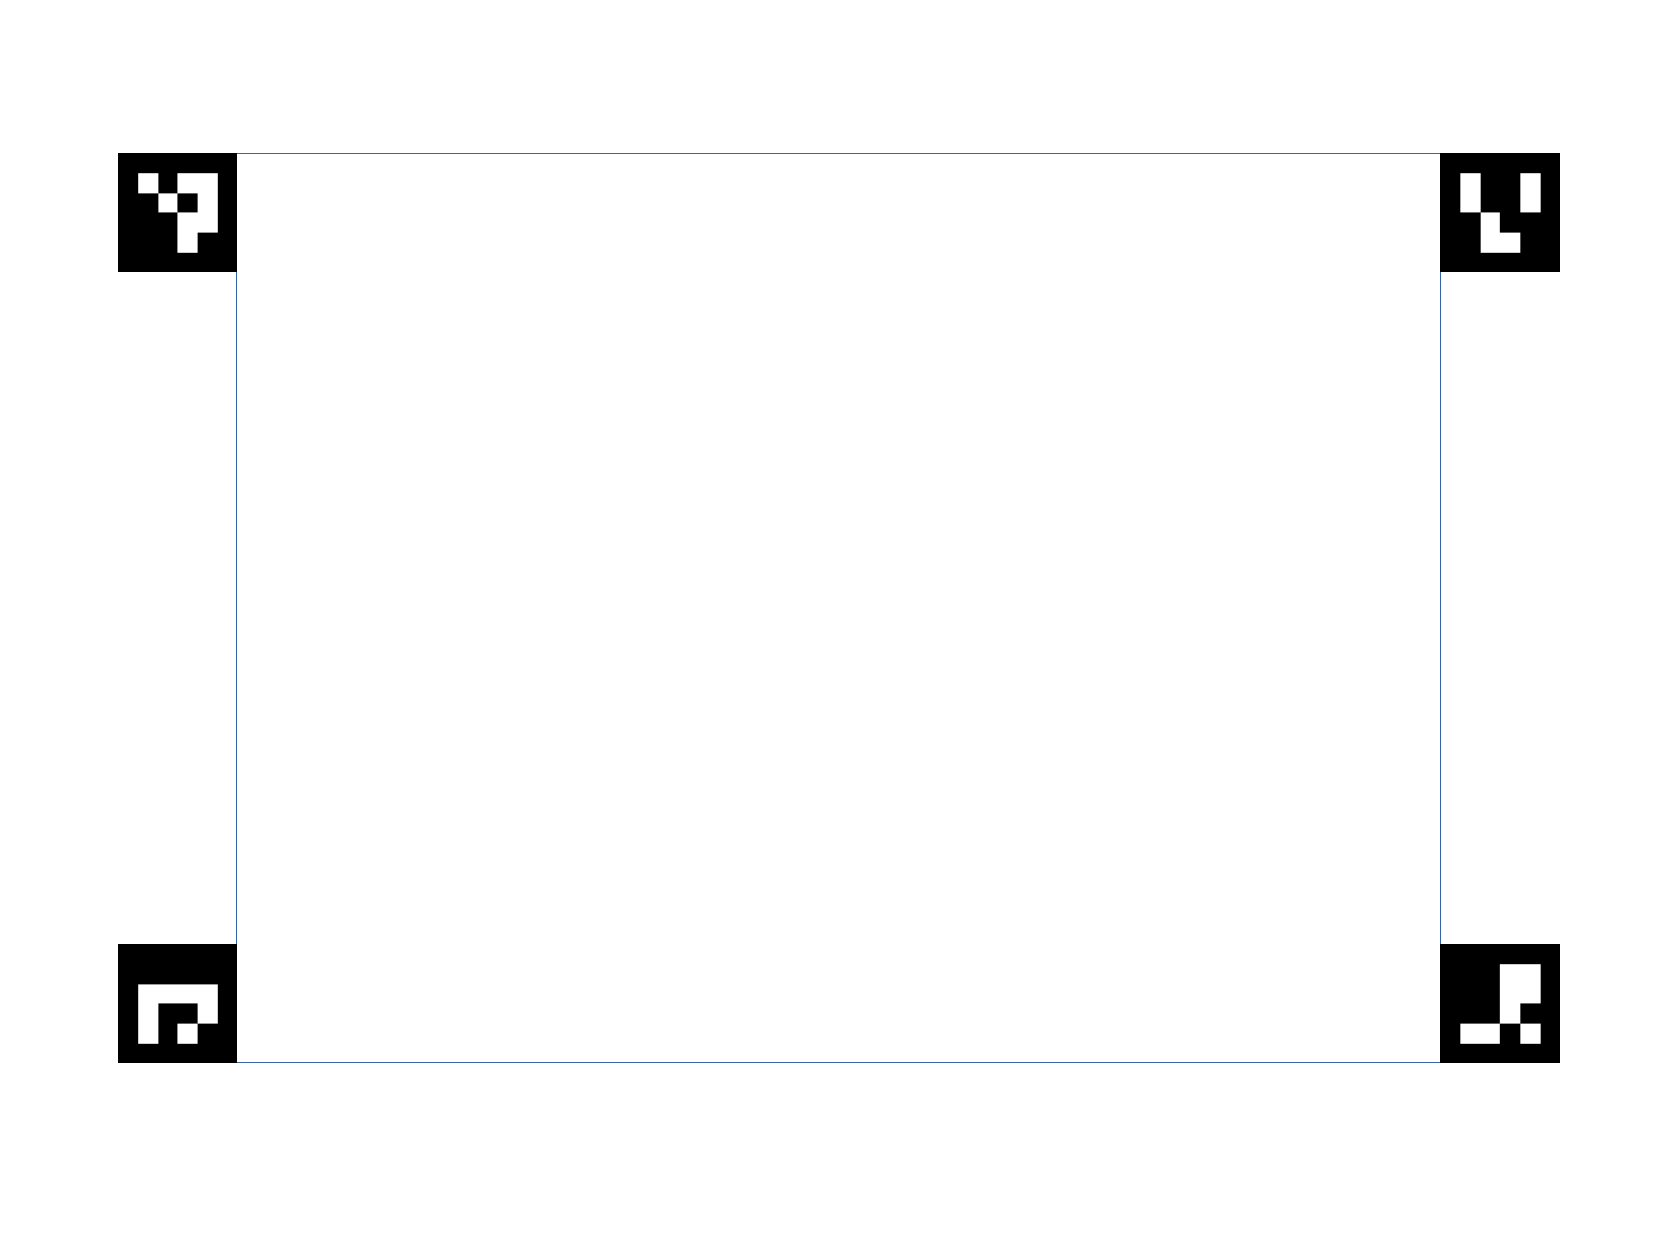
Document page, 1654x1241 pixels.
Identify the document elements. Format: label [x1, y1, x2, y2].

picture [1440, 153, 1560, 272]
picture [1440, 944, 1560, 1063]
picture [118, 153, 237, 272]
picture [118, 944, 237, 1063]
